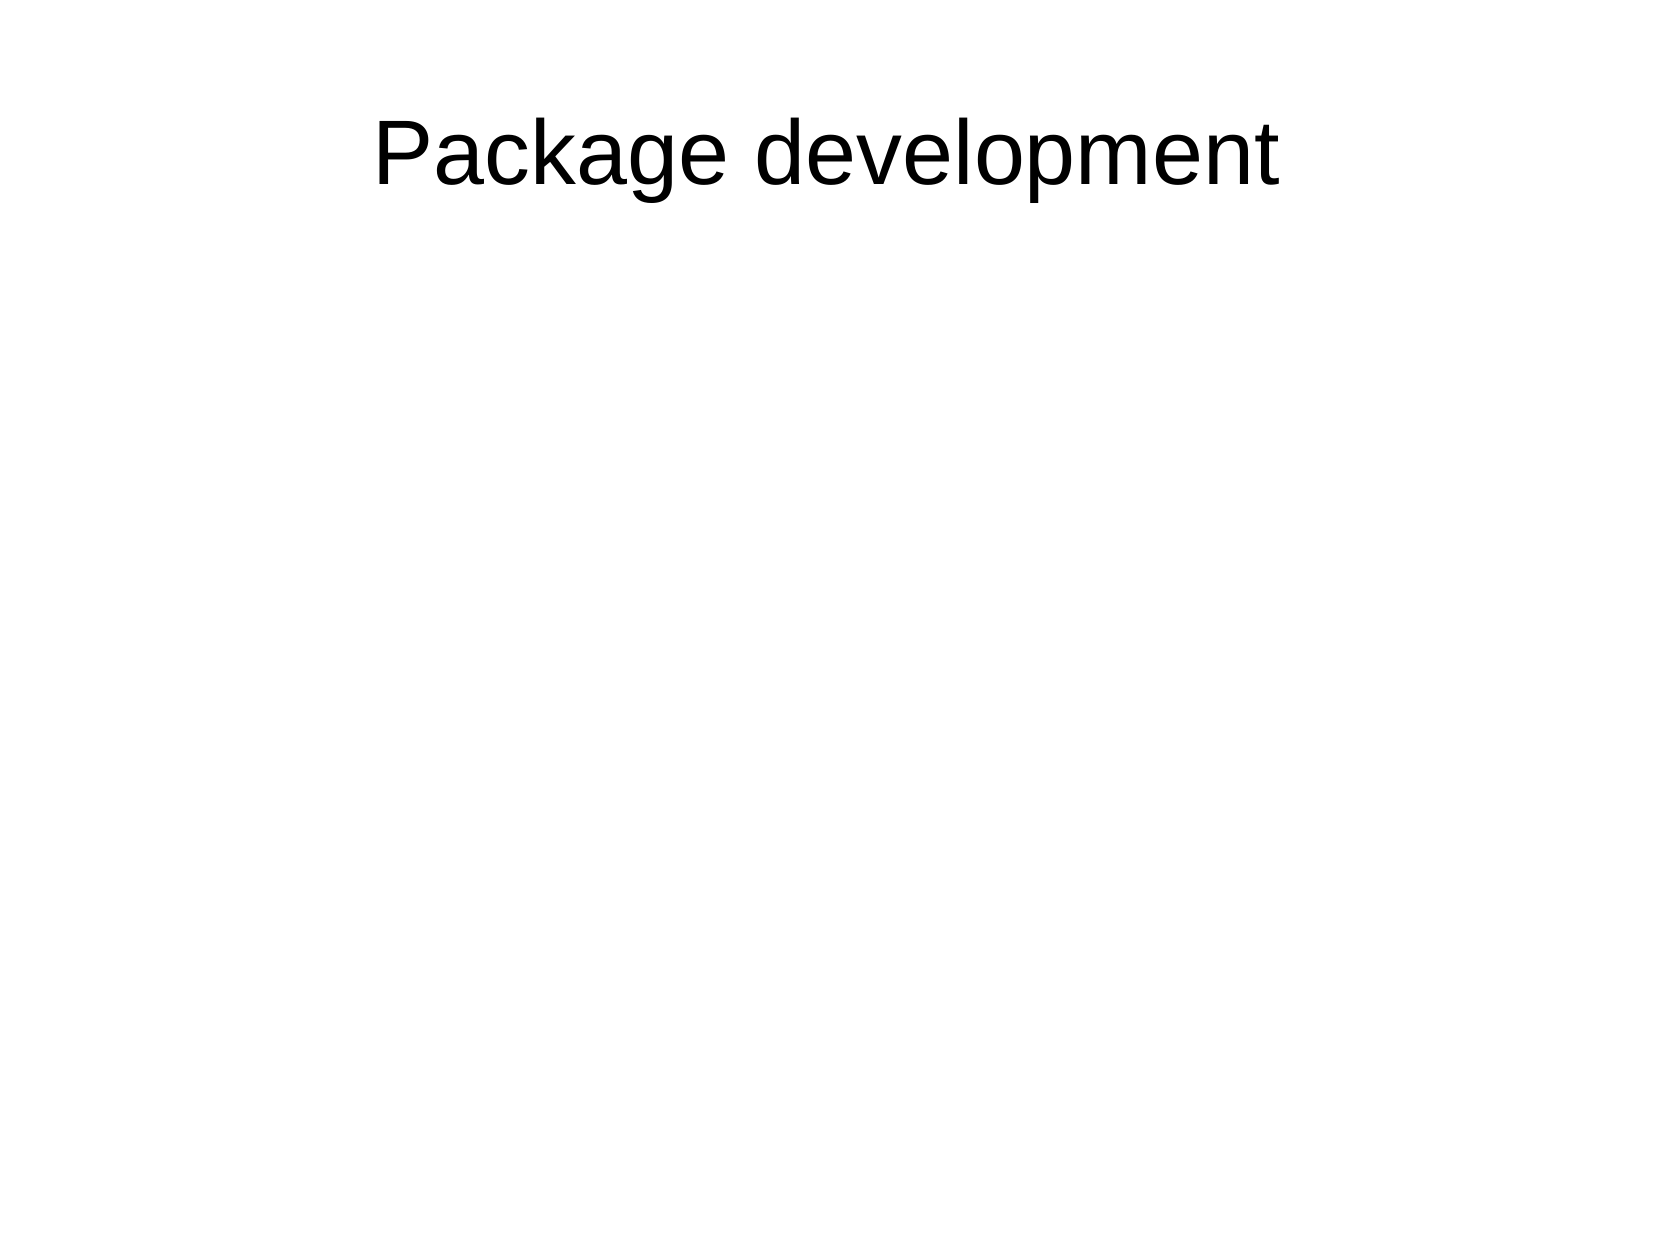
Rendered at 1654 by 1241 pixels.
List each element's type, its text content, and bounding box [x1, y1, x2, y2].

title Package development [82, 49, 1571, 257]
